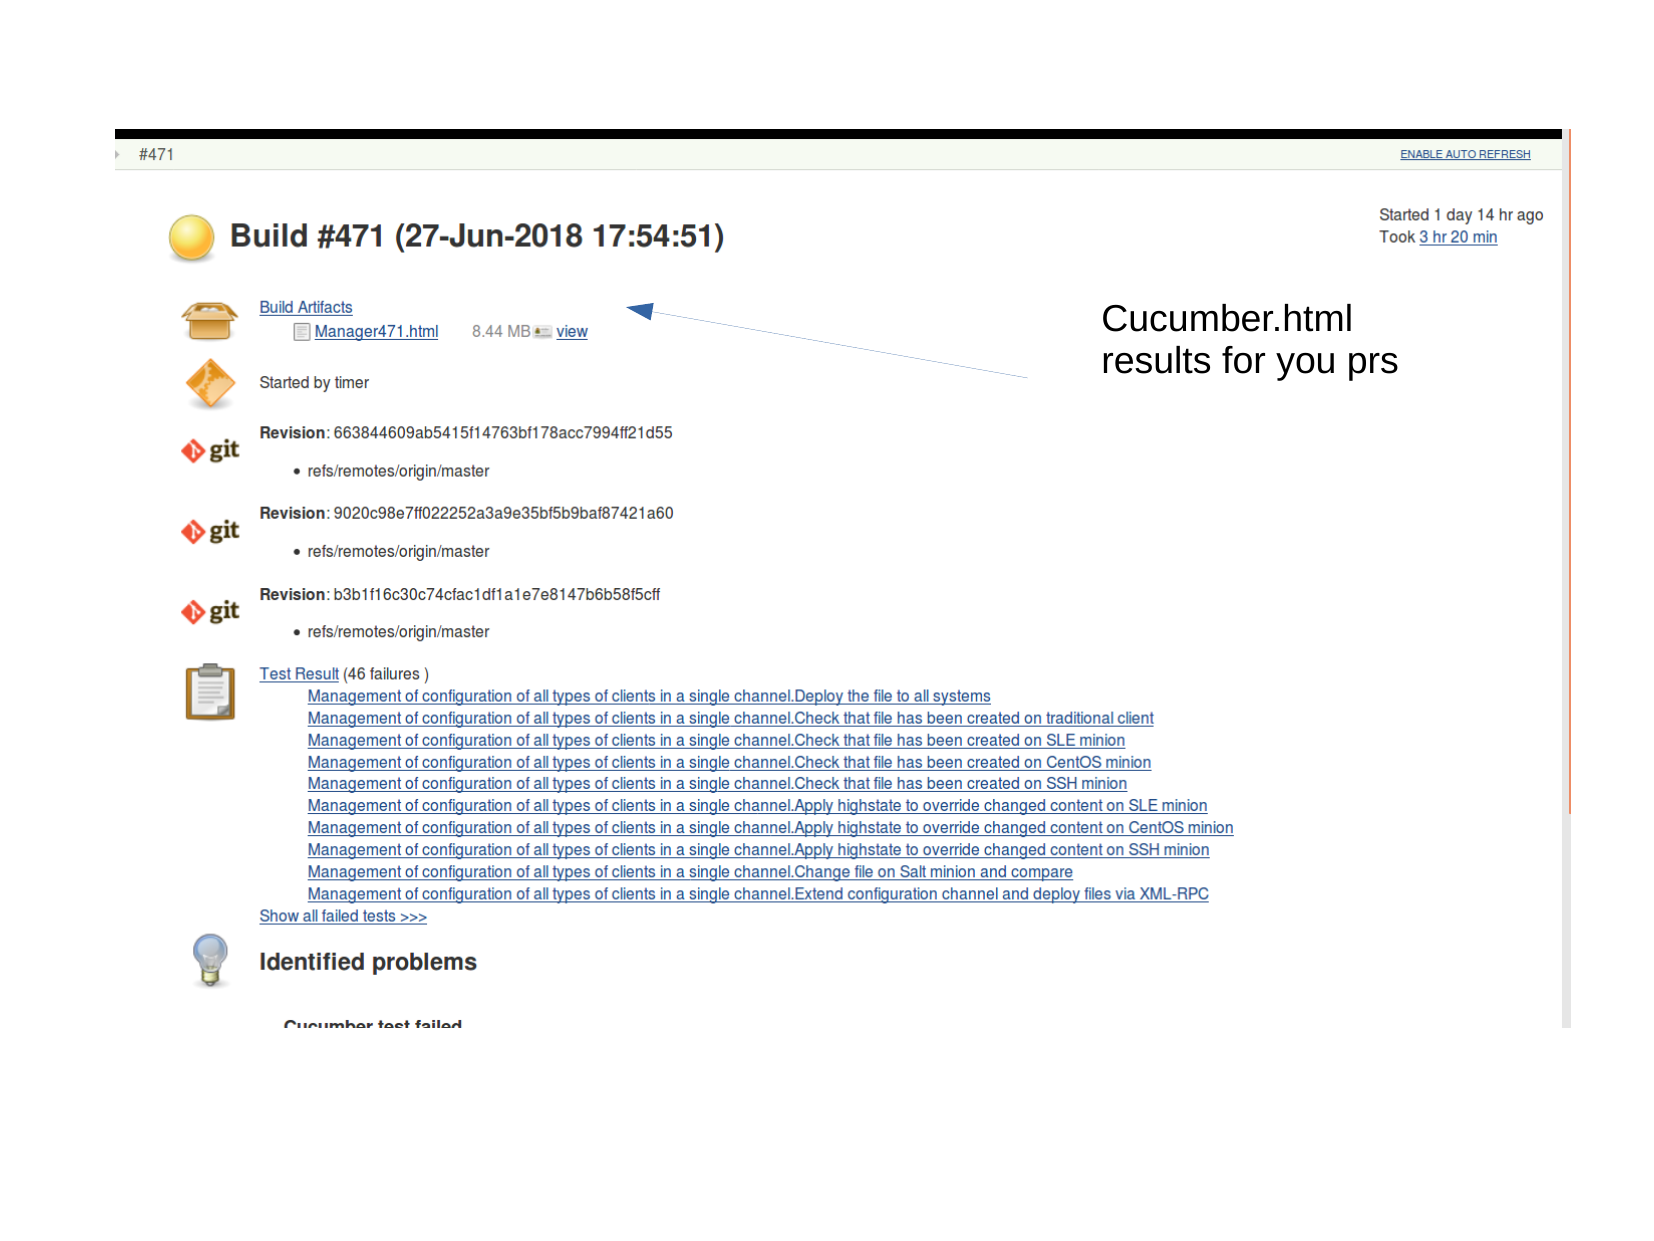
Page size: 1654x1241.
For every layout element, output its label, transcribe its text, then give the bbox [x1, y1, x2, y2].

text_box Cucumber.html results for you prs [1086, 290, 1489, 438]
picture [115, 129, 1571, 1028]
